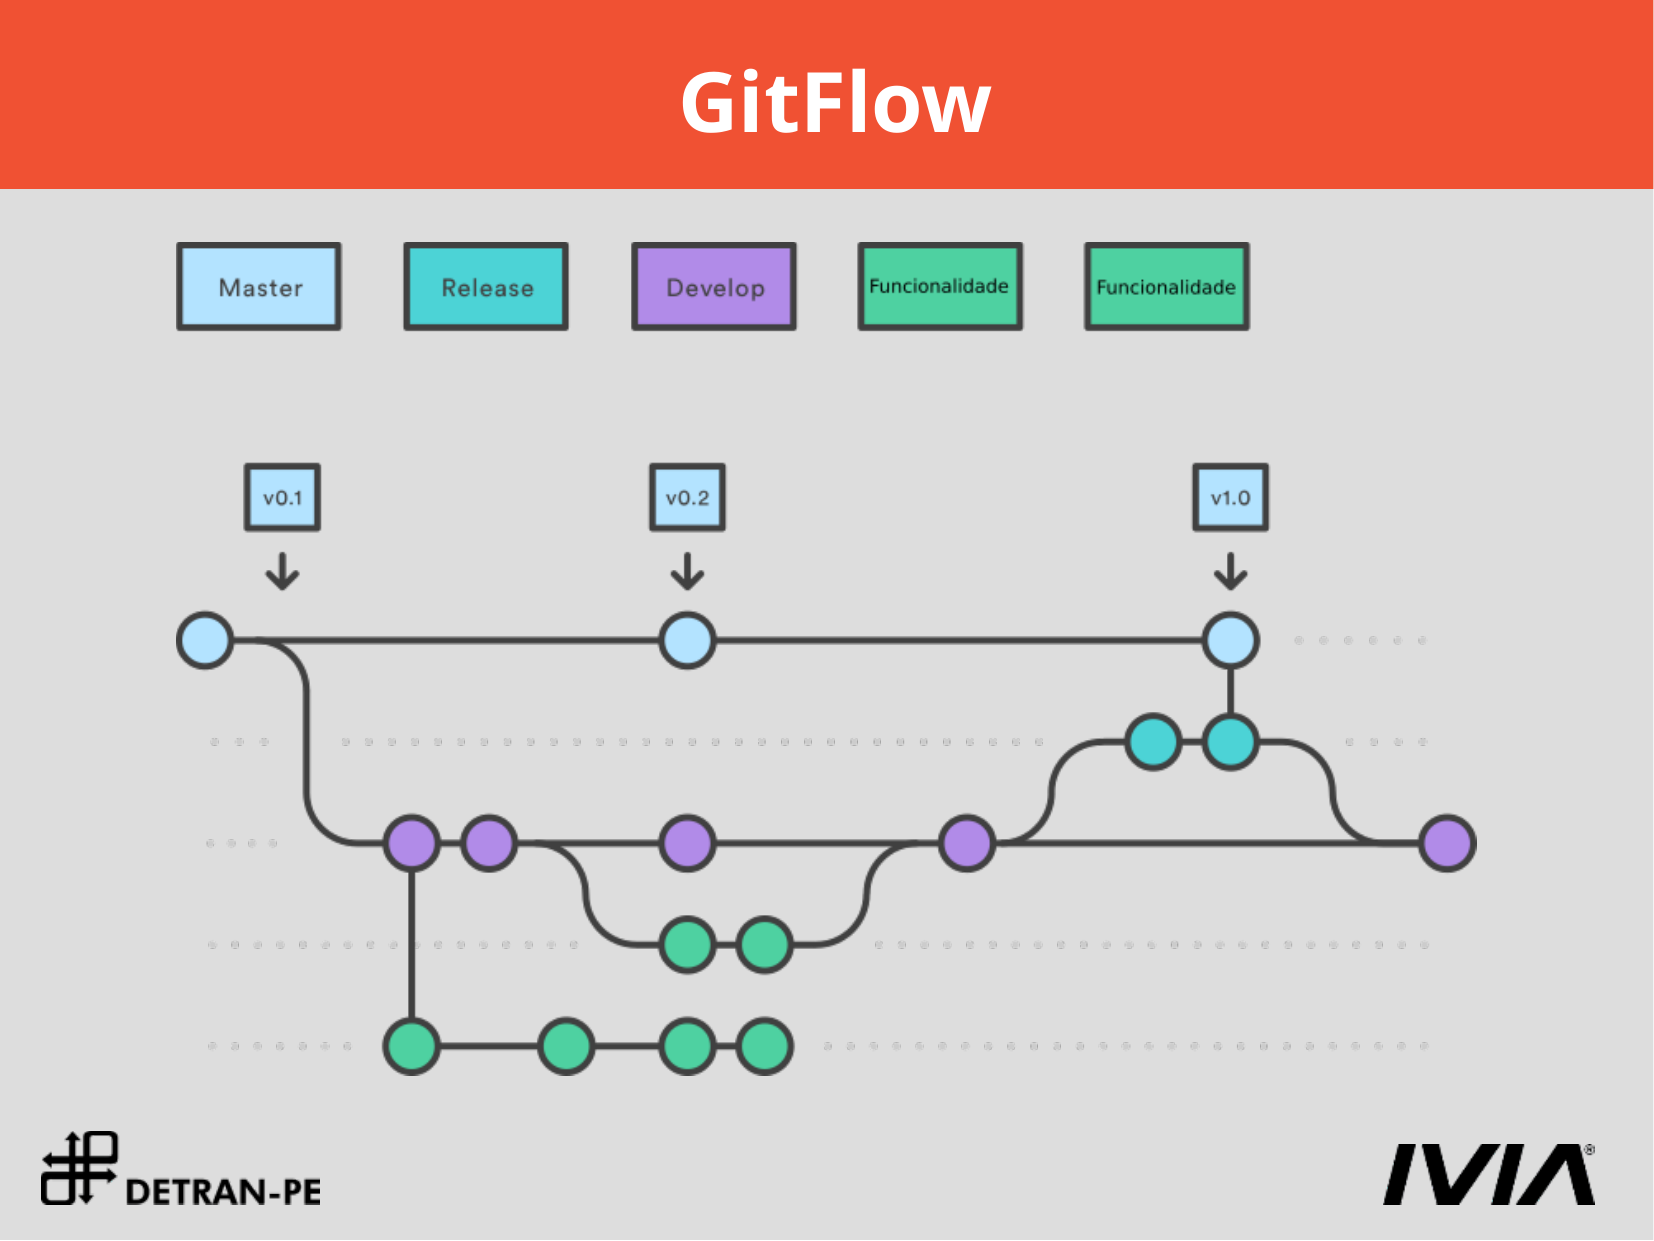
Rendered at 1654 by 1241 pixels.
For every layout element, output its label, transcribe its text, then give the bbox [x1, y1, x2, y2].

picture [176, 242, 1477, 1076]
picture [1383, 1144, 1595, 1205]
picture [41, 1131, 320, 1205]
title GitFlow [70, 35, 1601, 166]
text_box [0, 0, 1654, 189]
